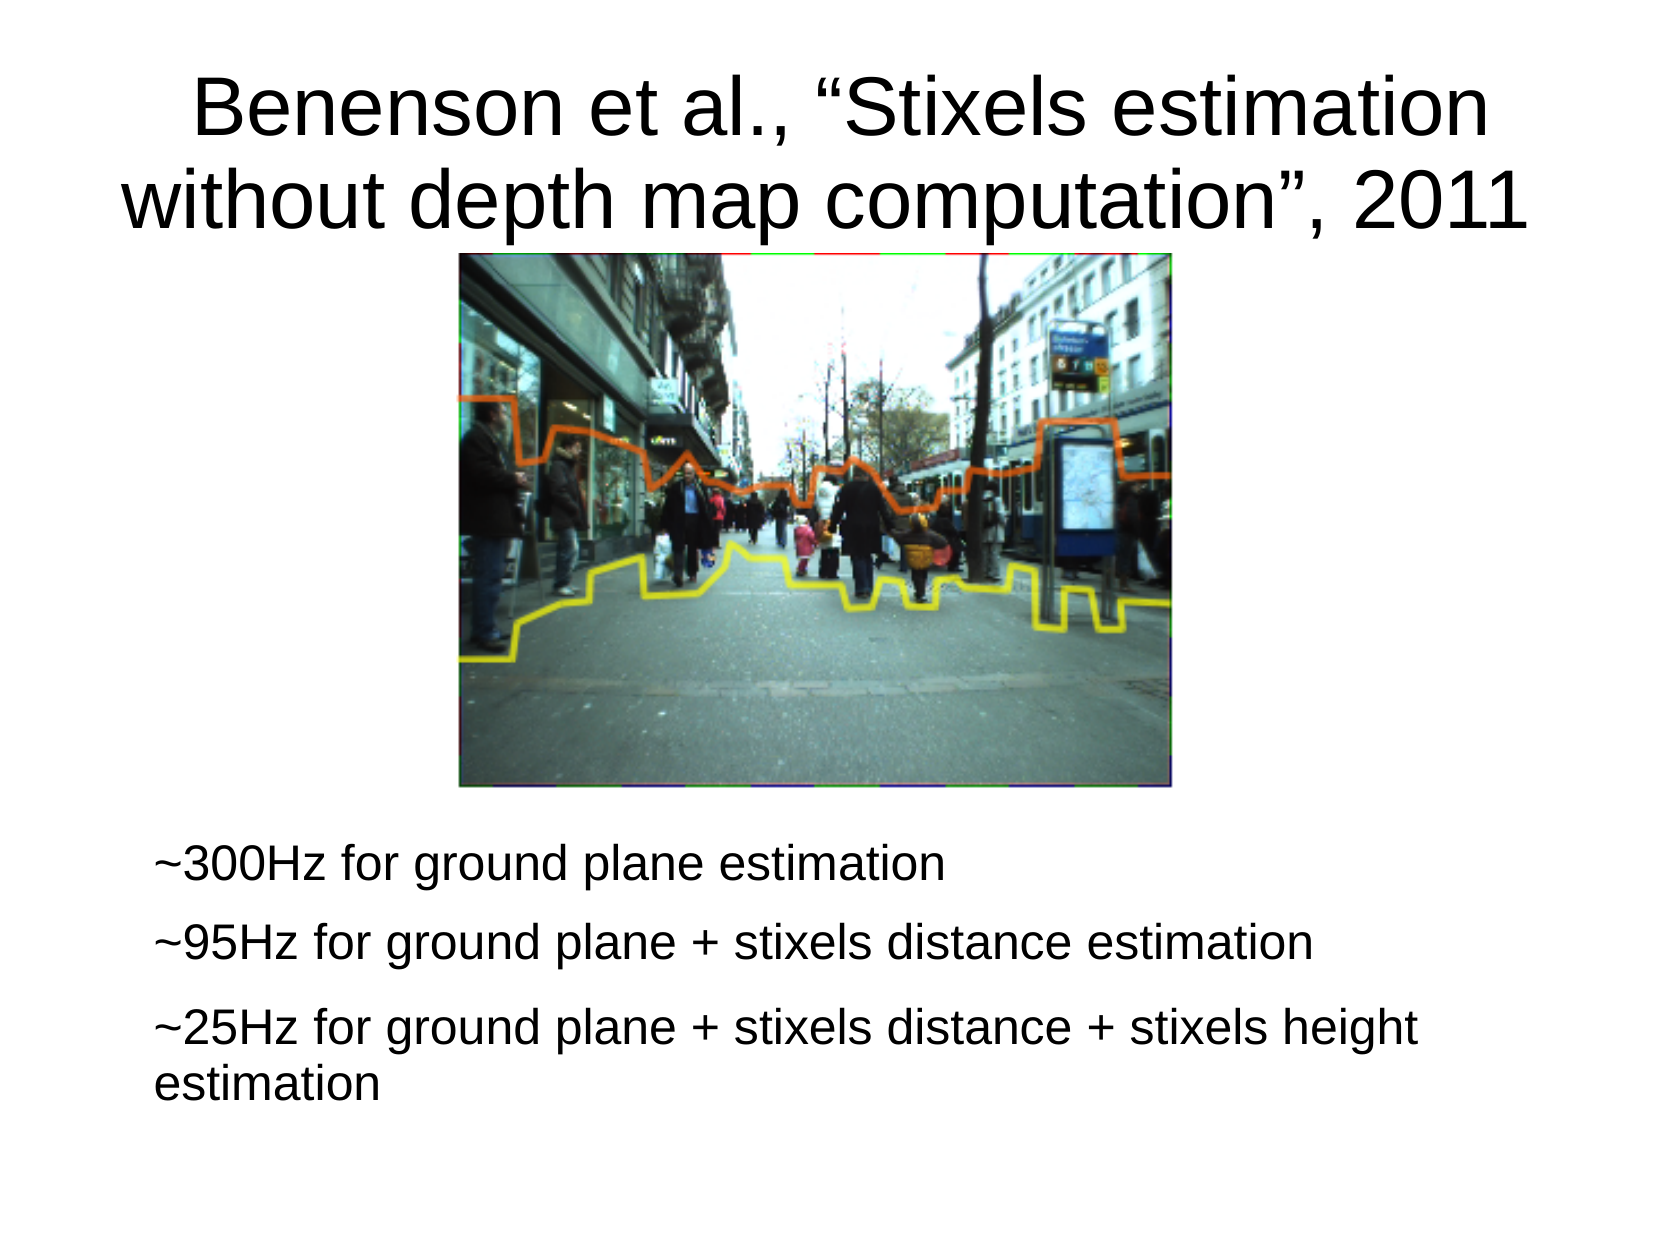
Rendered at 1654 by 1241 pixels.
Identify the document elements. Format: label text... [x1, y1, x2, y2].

title Benenson et al., “Stixels estimation without depth map computation”, 2011 [82, 49, 1571, 257]
list ~300Hz for ground plane estimation ~95Hz for ground plane + stixels distance estimation ~25Hz for ground plane + stixels distance + stixels height estimation [82, 750, 1538, 1141]
picture [455, 253, 1177, 790]
